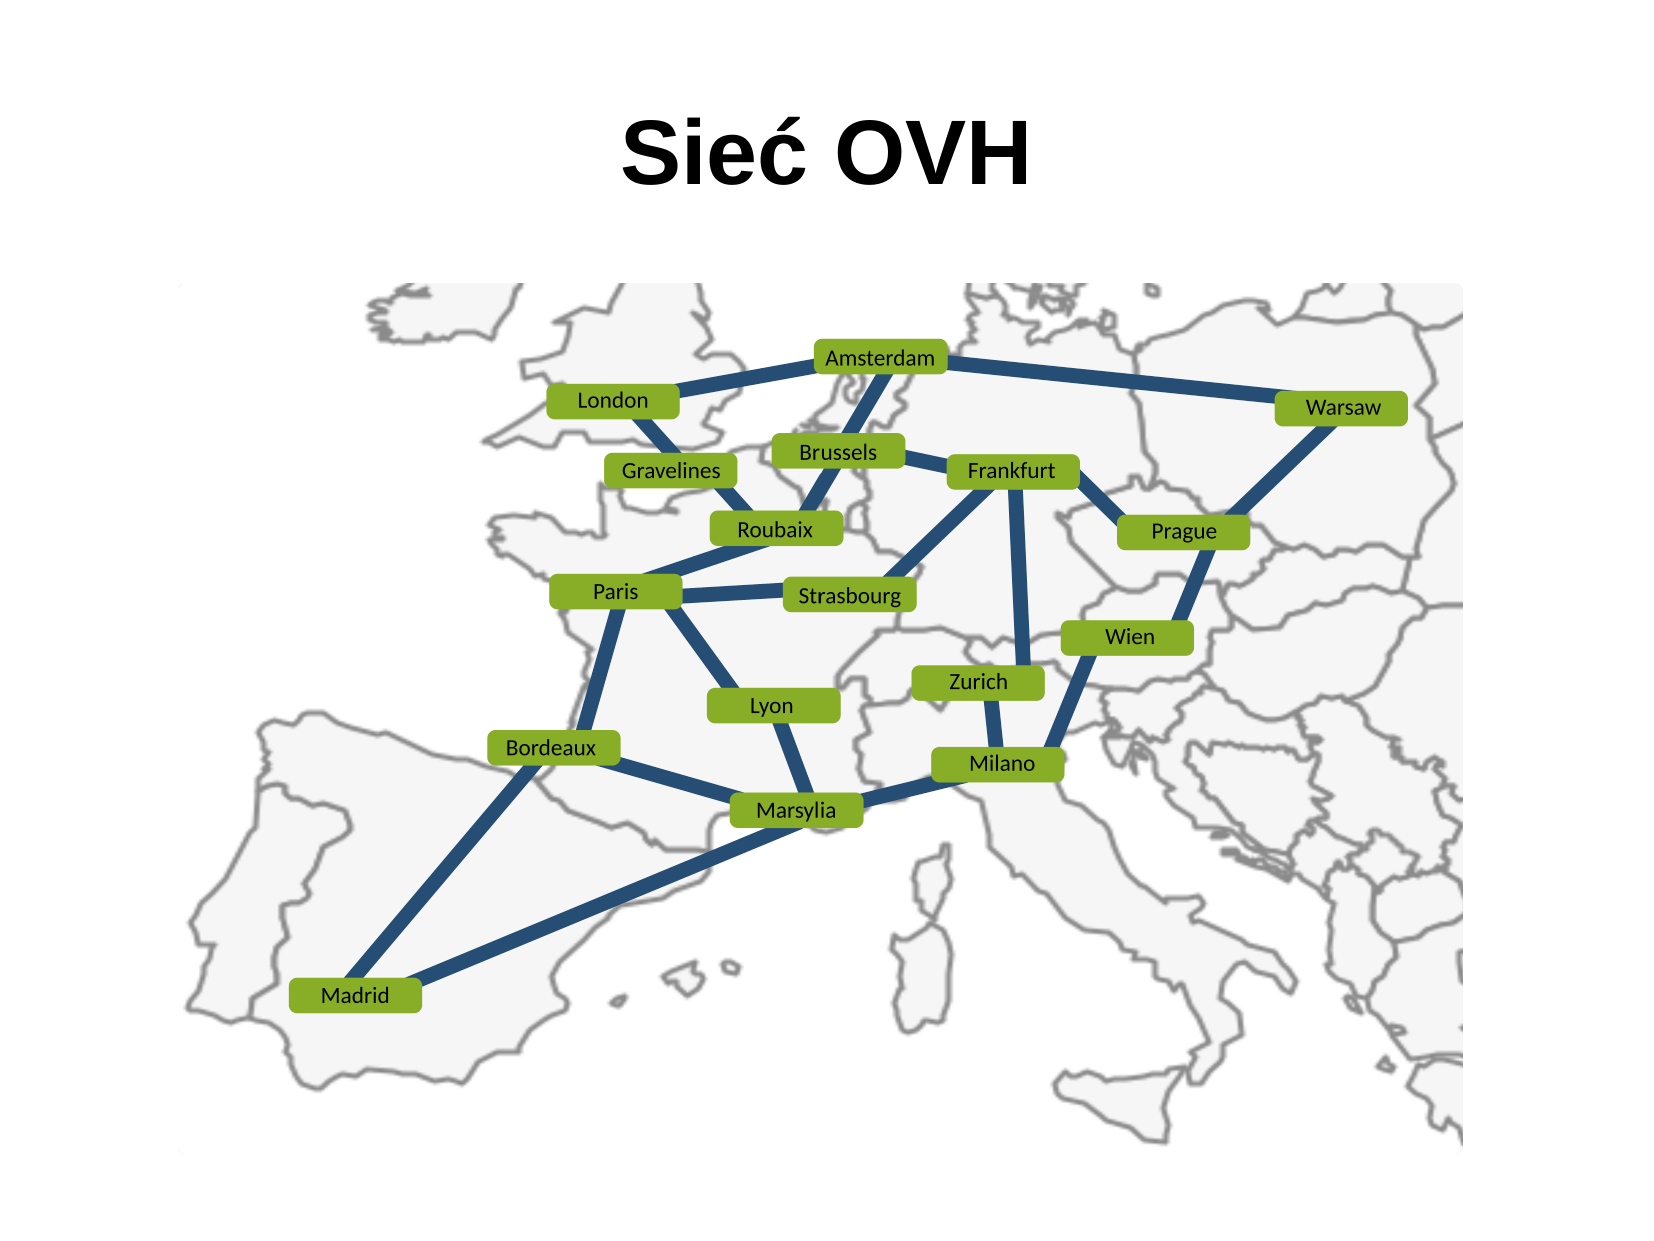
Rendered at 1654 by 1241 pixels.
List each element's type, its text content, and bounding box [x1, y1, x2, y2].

picture [177, 283, 1463, 1154]
title Sieć OVH [82, 49, 1571, 257]
